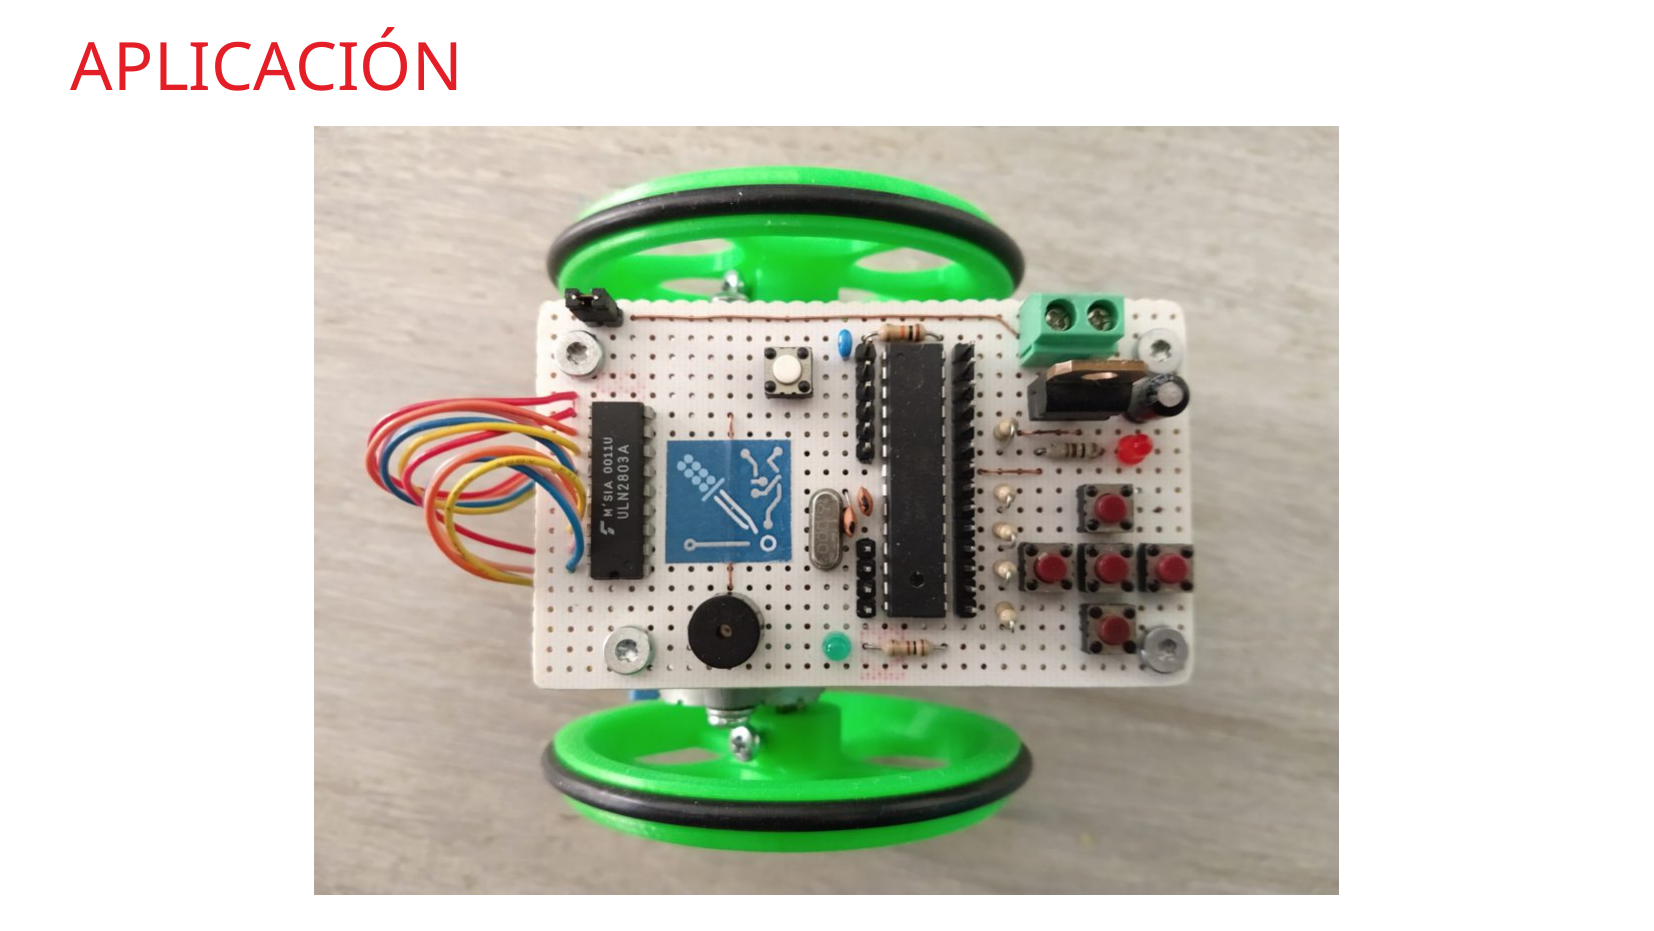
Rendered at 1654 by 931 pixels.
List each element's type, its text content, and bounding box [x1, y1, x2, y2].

picture [314, 126, 1339, 895]
title APLICACIÓN [70, 11, 1347, 118]
